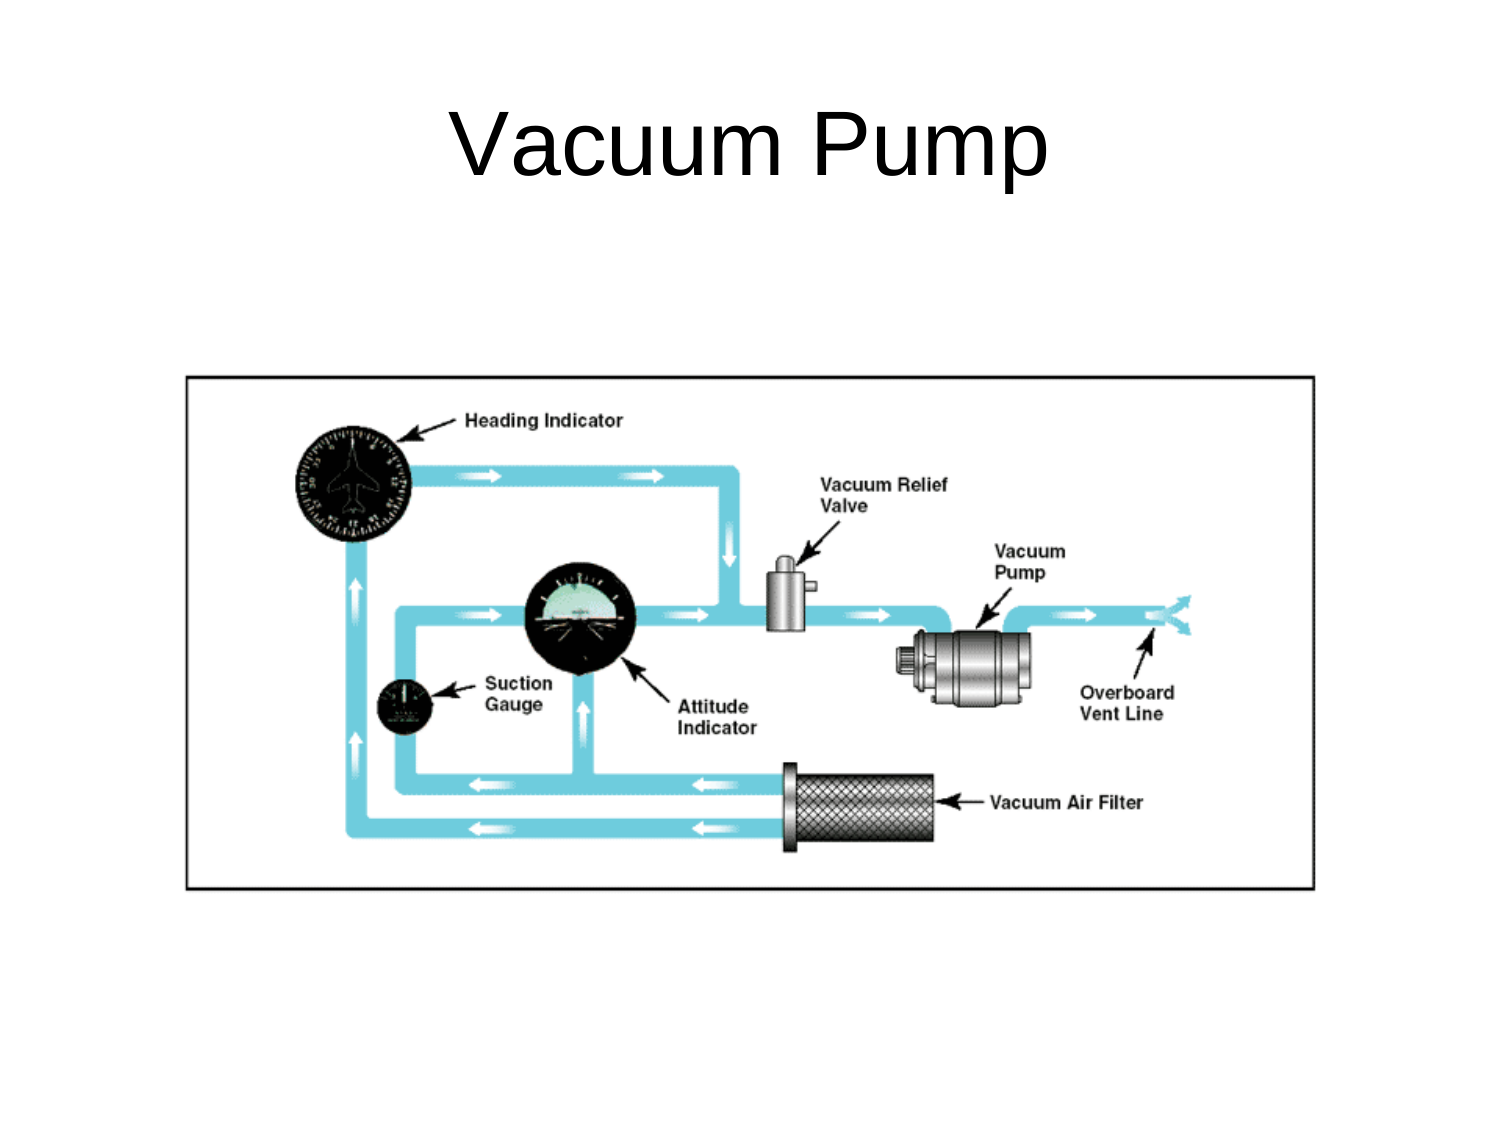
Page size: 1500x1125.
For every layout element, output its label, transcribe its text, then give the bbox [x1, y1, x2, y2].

text_box [183, 373, 1317, 894]
title Vacuum Pump [75, 45, 1426, 233]
